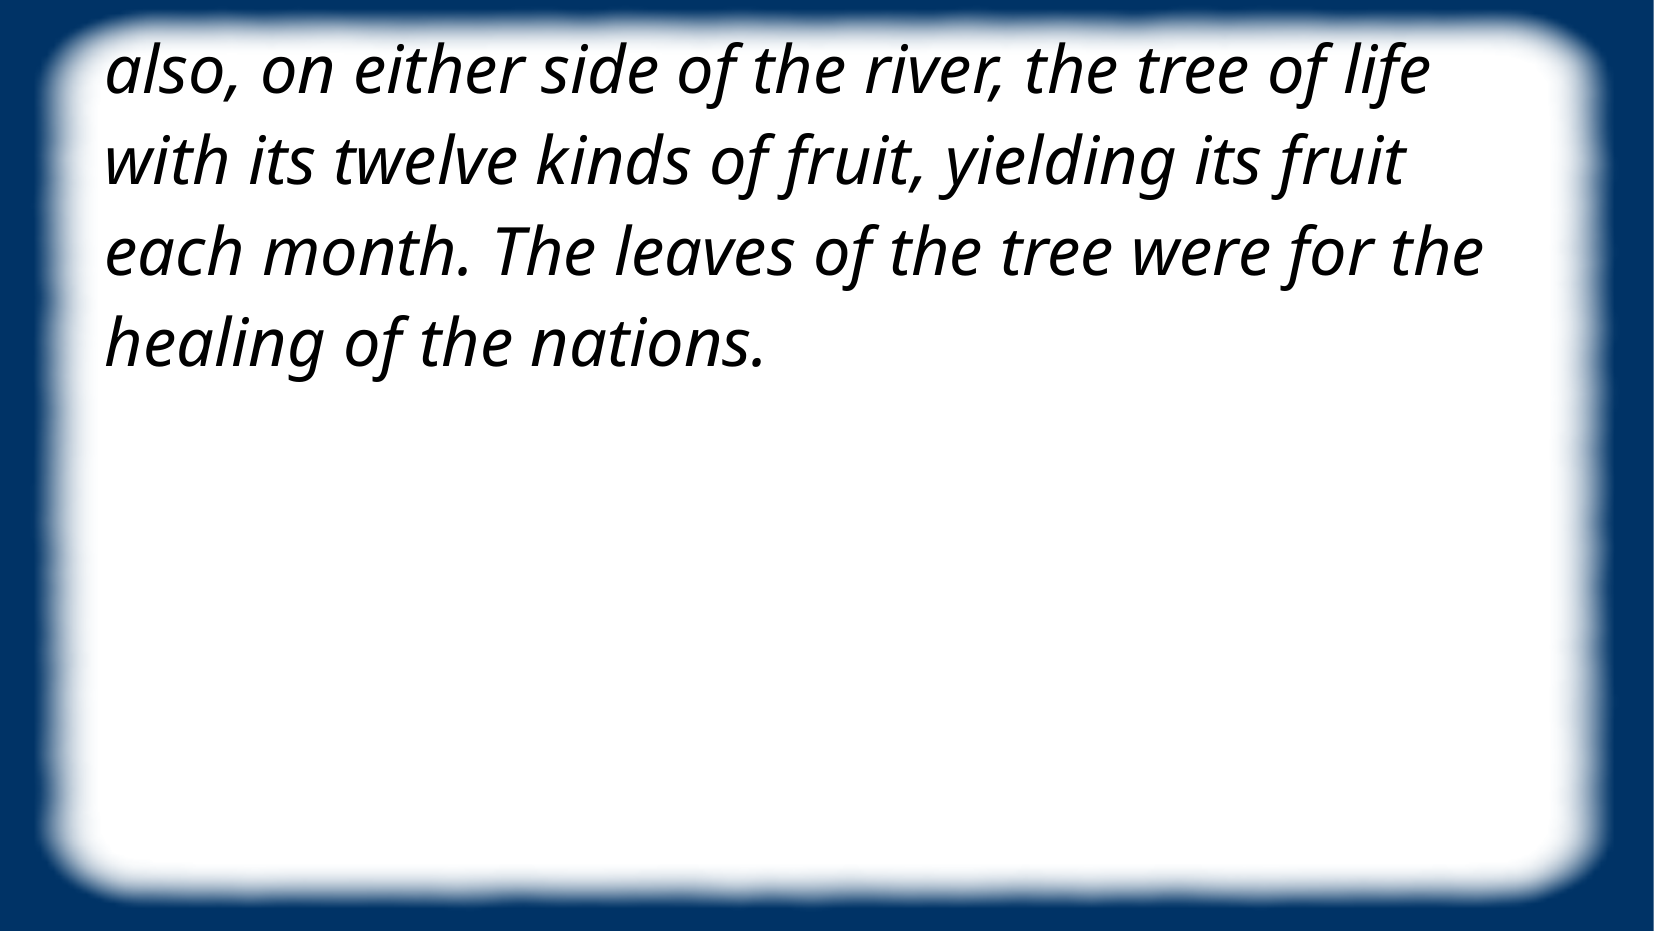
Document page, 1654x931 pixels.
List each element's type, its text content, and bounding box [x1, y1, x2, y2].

picture [0, 0, 1654, 931]
text_box also, on either side of the river, the tree of life with its twelve kinds of fruit, yielding its fruit each month. The leaves of the tree were for the healing of the nations. [90, 15, 1561, 385]
